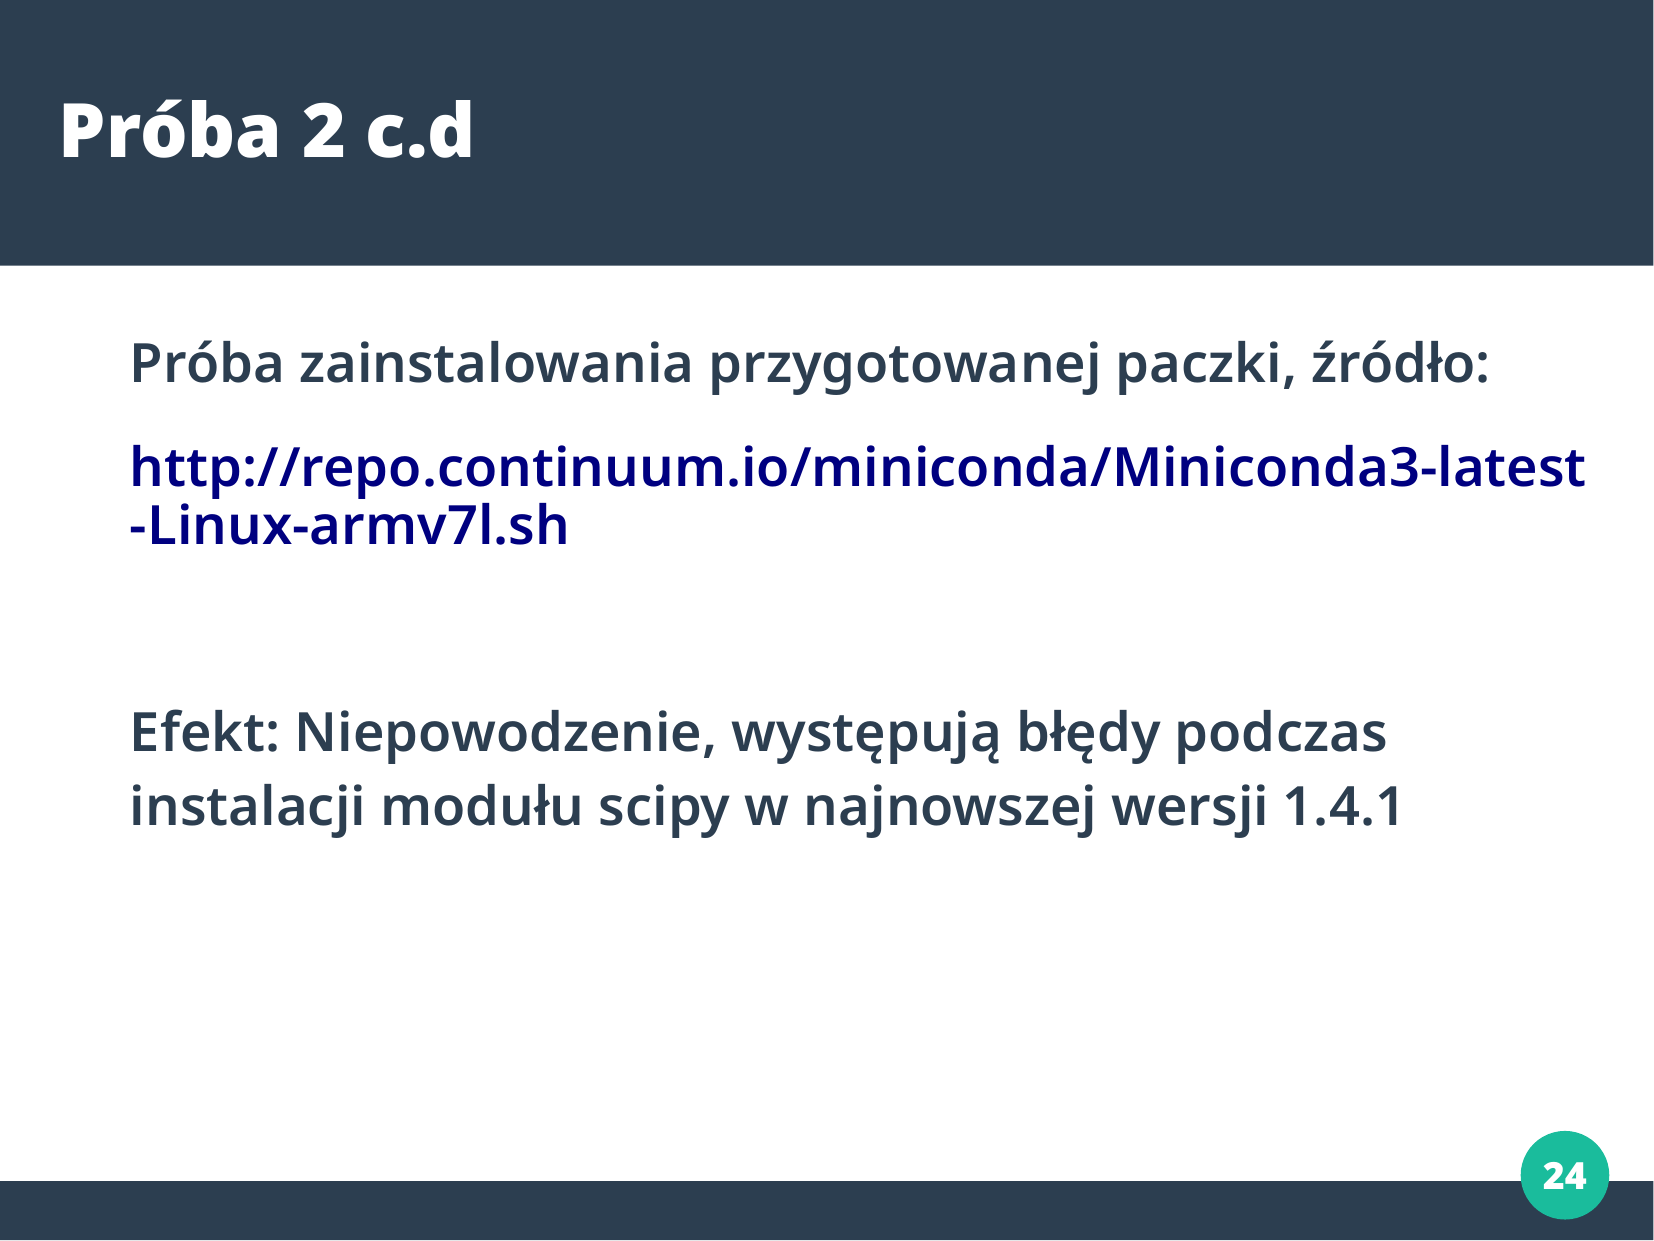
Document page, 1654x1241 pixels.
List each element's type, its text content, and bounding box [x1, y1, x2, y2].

title Próba 2 c.d [59, 49, 1595, 207]
list Próba zainstalowania przygotowanej paczki, źródło: http://repo.continuum.io/miniconda/Miniconda3-latest-Linux-armv7l.sh Efekt: Niepowodzenie, występują błędy podczas instalacji modułu scipy w najnowszej wersji 1.4.1 [59, 324, 1595, 1152]
